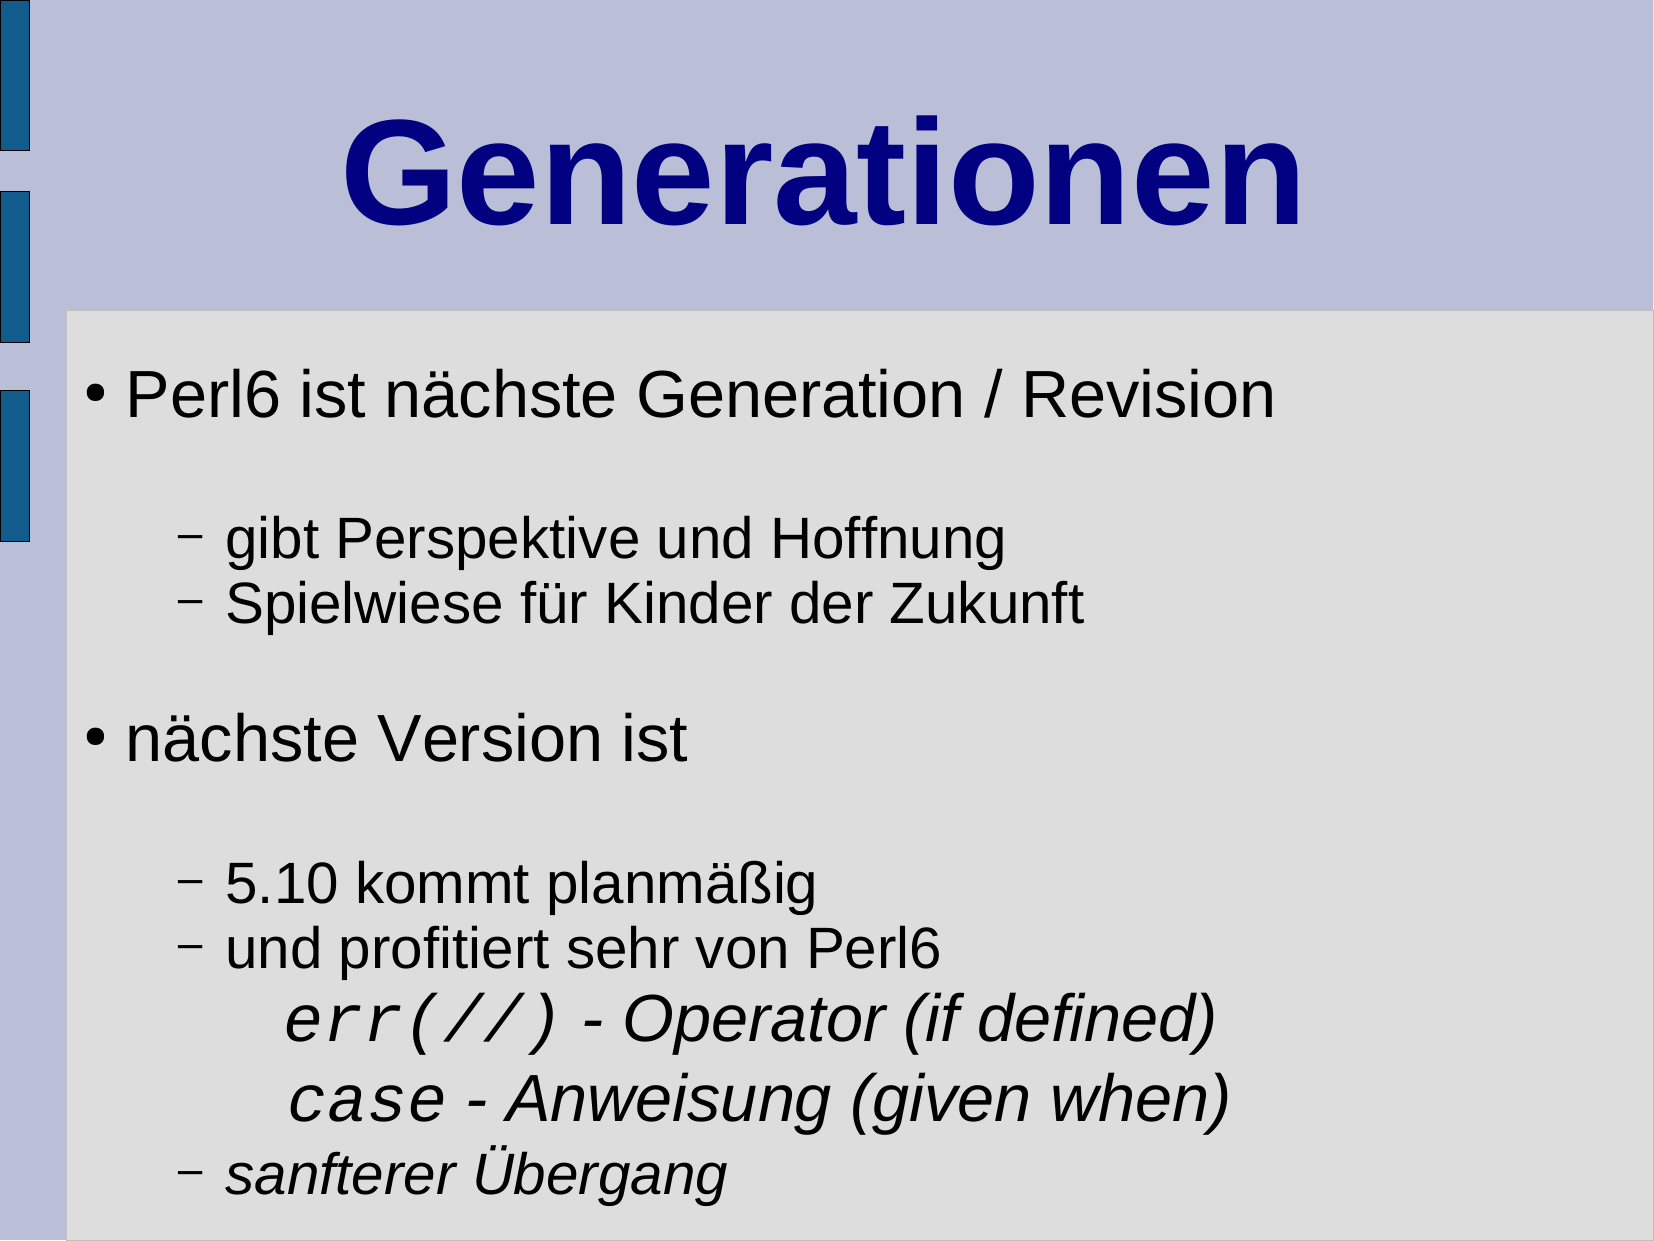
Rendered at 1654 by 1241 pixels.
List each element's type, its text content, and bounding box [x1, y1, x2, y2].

list Perl6 ist nächste Generation / Revision gibt Perspektive und Hoffnung Spielwiese für Kinder der Zukunft nächste Version ist 5.10 kommt planmäßig und profitiert sehr von Perl6 err(//) - Operator (if defined) case - Anweisung (given when) sanfterer Übergang [83, 356, 1572, 1206]
title Generationen [118, 68, 1531, 277]
